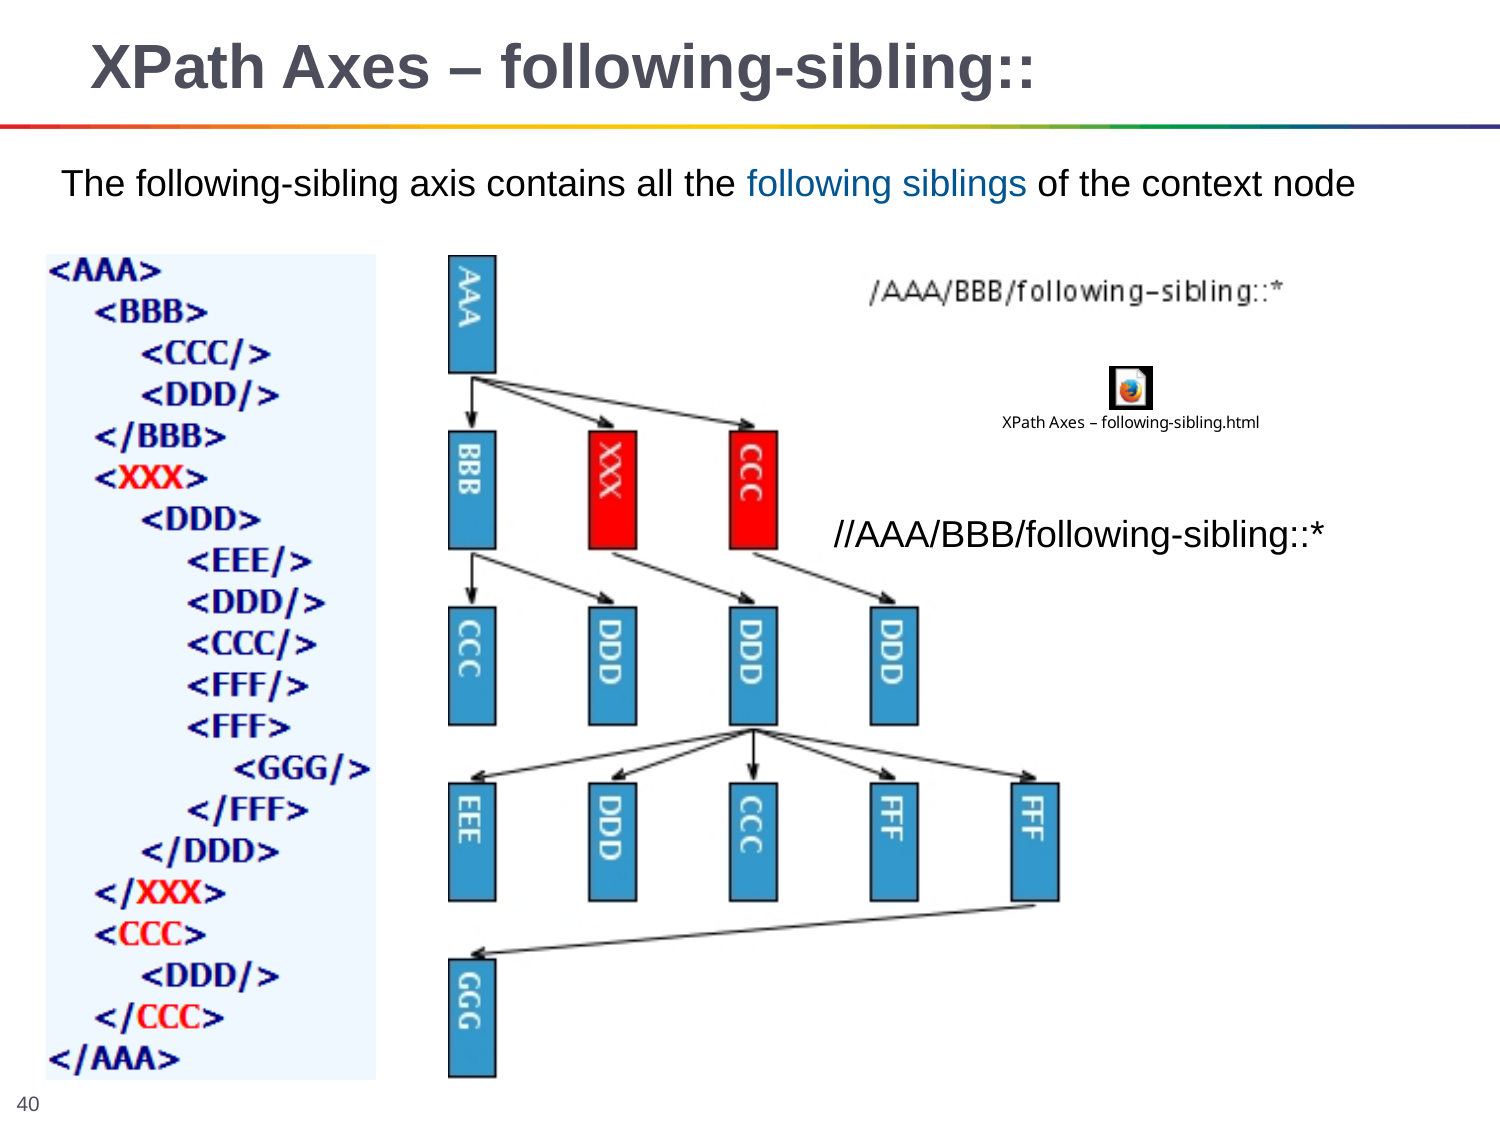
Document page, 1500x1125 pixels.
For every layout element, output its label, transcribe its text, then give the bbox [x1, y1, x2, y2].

picture [46, 254, 376, 1080]
title XPath Axes – following-sibling:: [75, 17, 1425, 109]
text_box The following-sibling axis contains all the following siblings of the context node [46, 151, 1412, 212]
chart [972, 366, 1288, 439]
picture [448, 255, 1288, 1081]
text_box //AAA/BBB/following-sibling::* [819, 502, 1340, 563]
